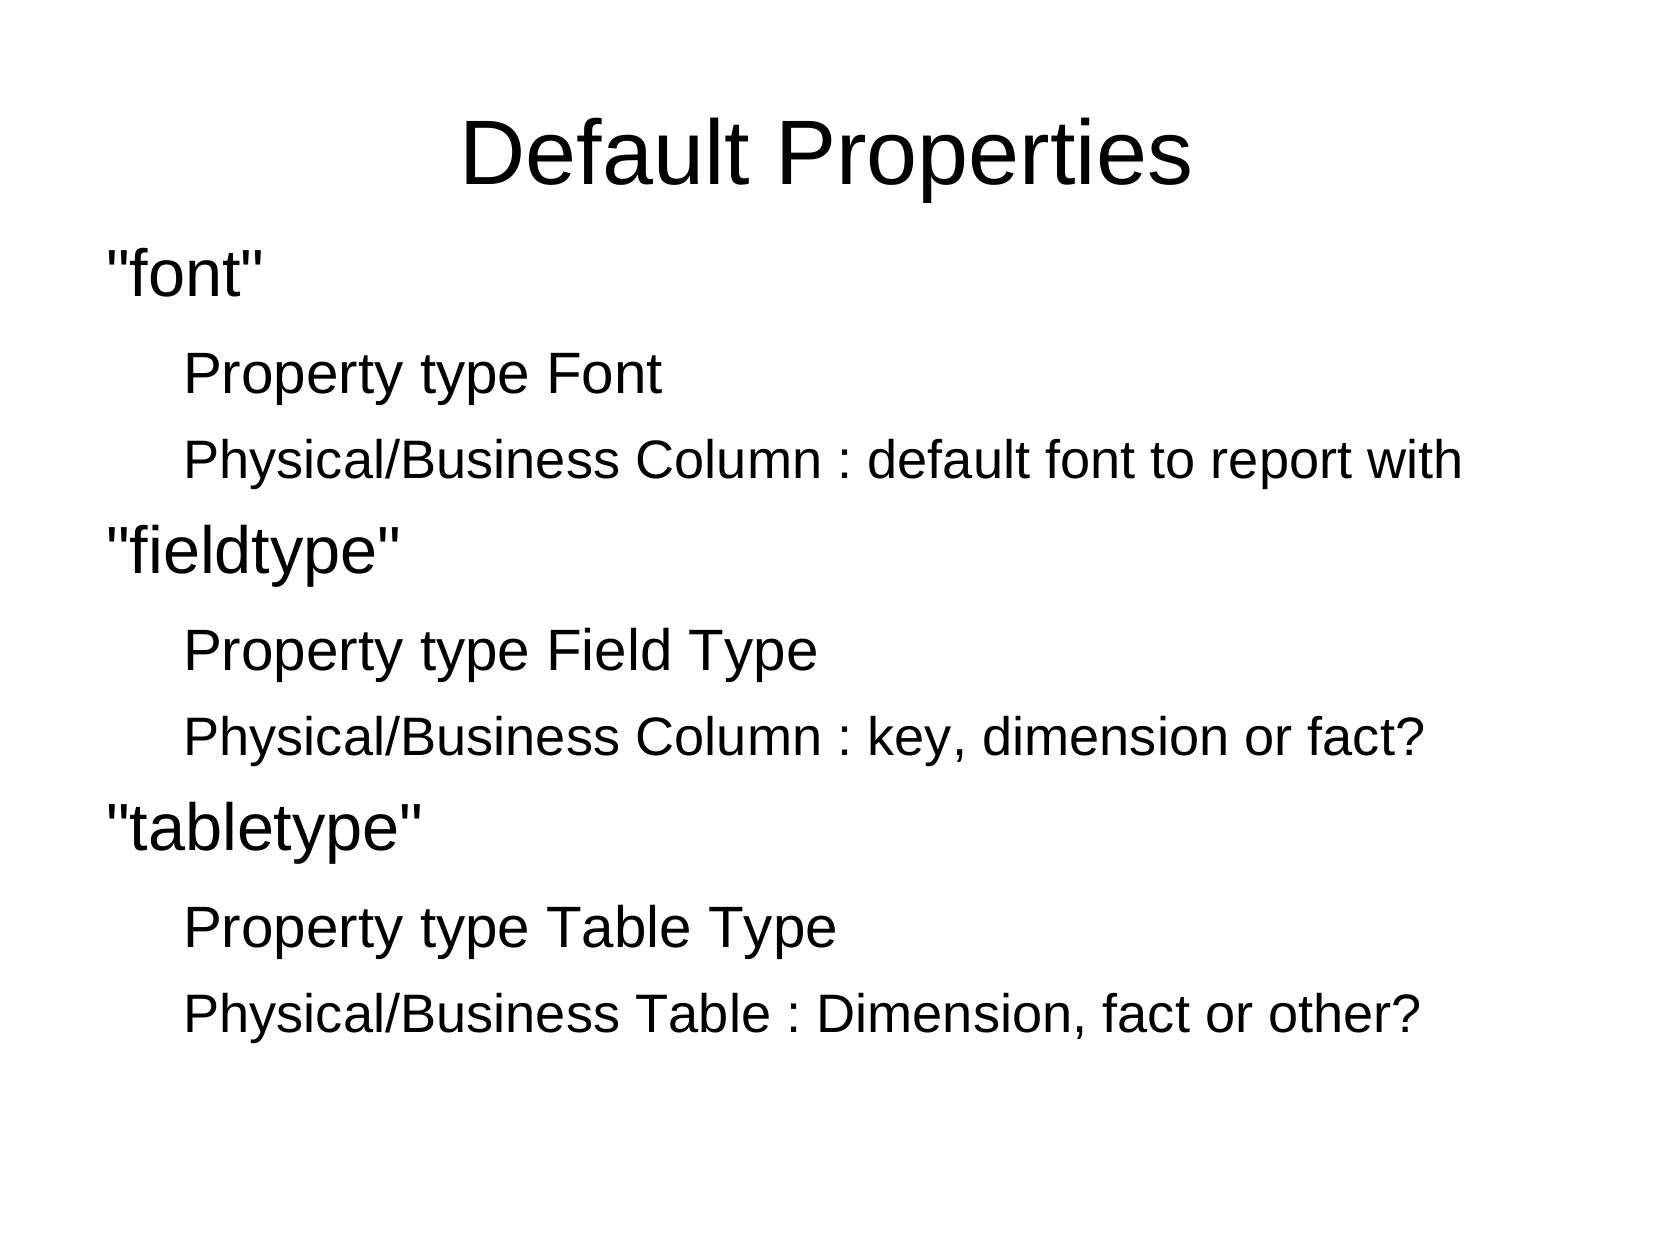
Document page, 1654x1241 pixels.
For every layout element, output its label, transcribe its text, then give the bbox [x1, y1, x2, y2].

title Default Properties [82, 49, 1571, 257]
list "font" Property type Font Physical/Business Column : default font to report with "fieldtype" Property type Field Type Physical/Business Column : key, dimension or fact? "tabletype" Property type Table Type Physical/Business Table : Dimension, fact or other? [88, 236, 1577, 1152]
